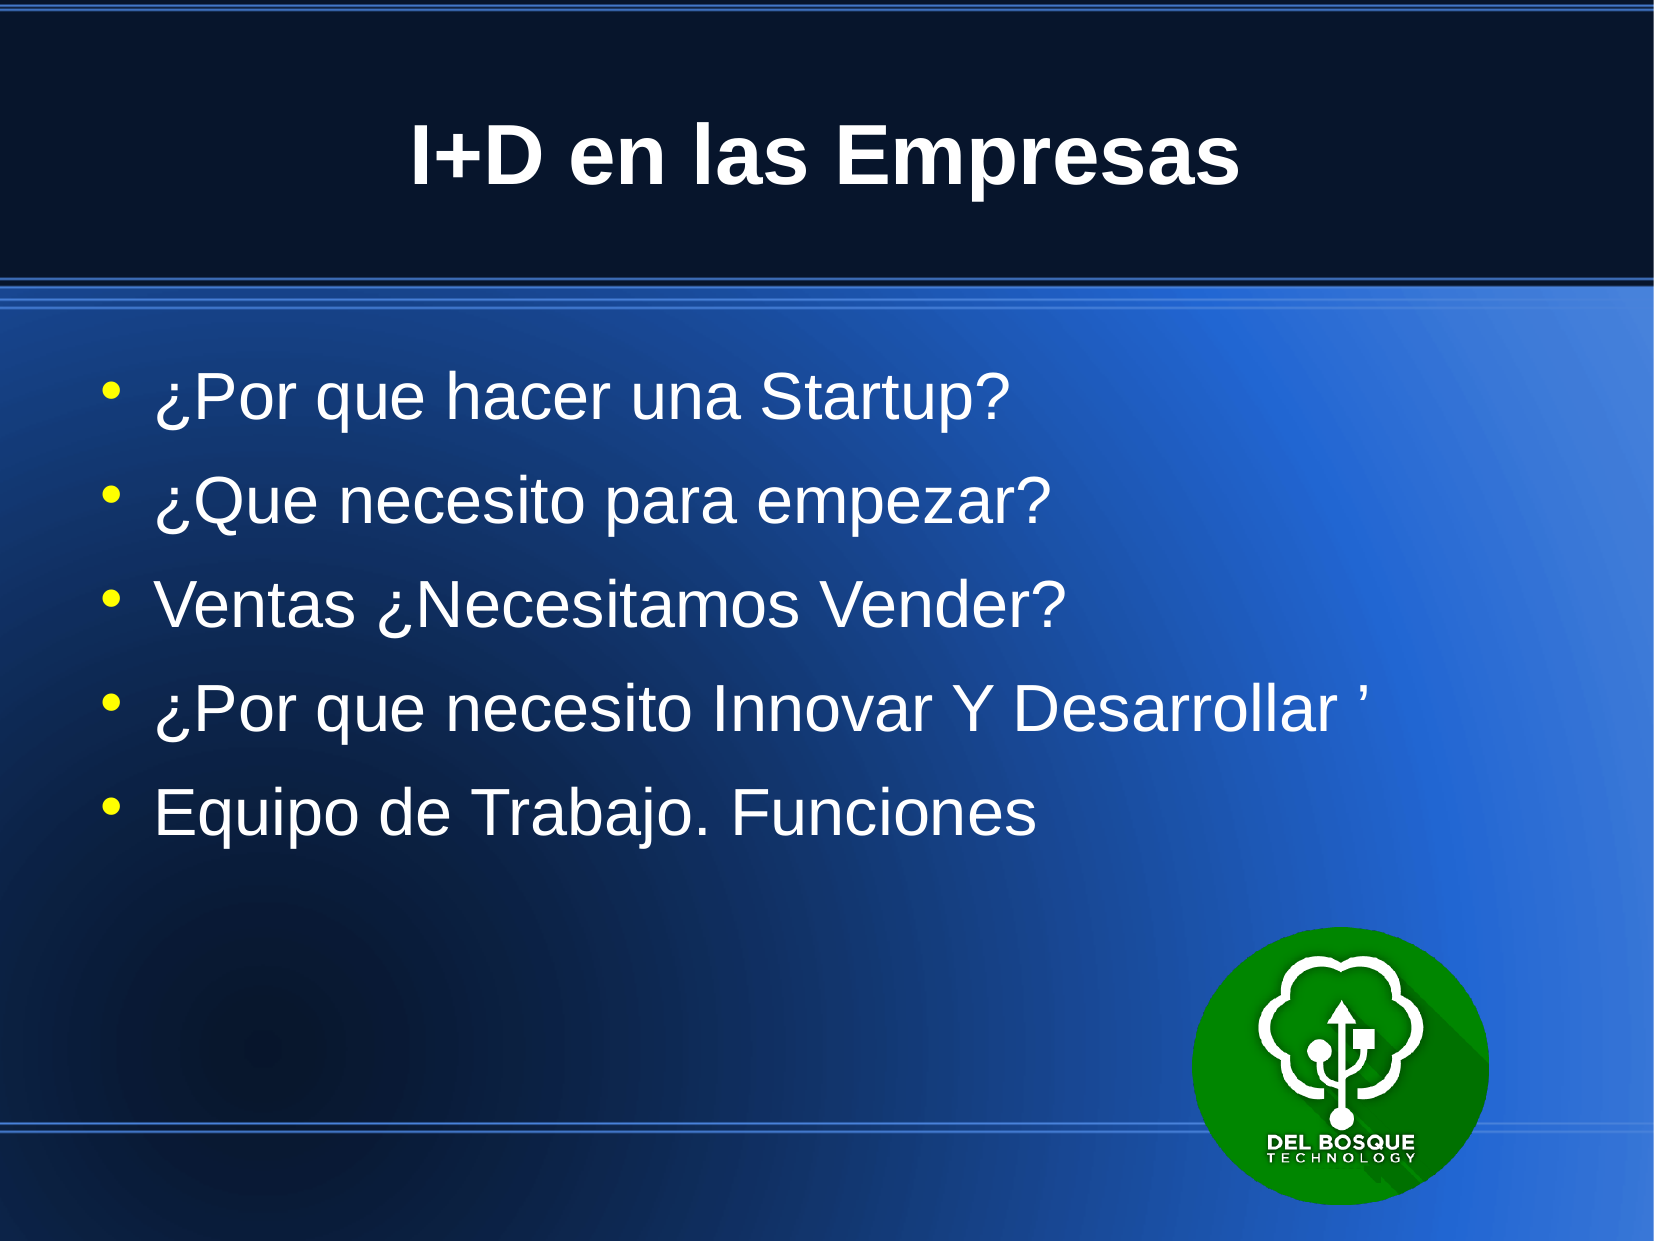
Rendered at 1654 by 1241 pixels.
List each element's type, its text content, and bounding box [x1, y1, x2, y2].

list ¿Por que hacer una Startup? ¿Que necesito para empezar? Ventas ¿Necesitamos Vender? ¿Por que necesito Innovar Y Desarrollar ’ Equipo de Trabajo. Funciones [82, 355, 1571, 1075]
picture [0, 0, 1654, 1241]
title I+D en las Empresas [82, 49, 1571, 257]
